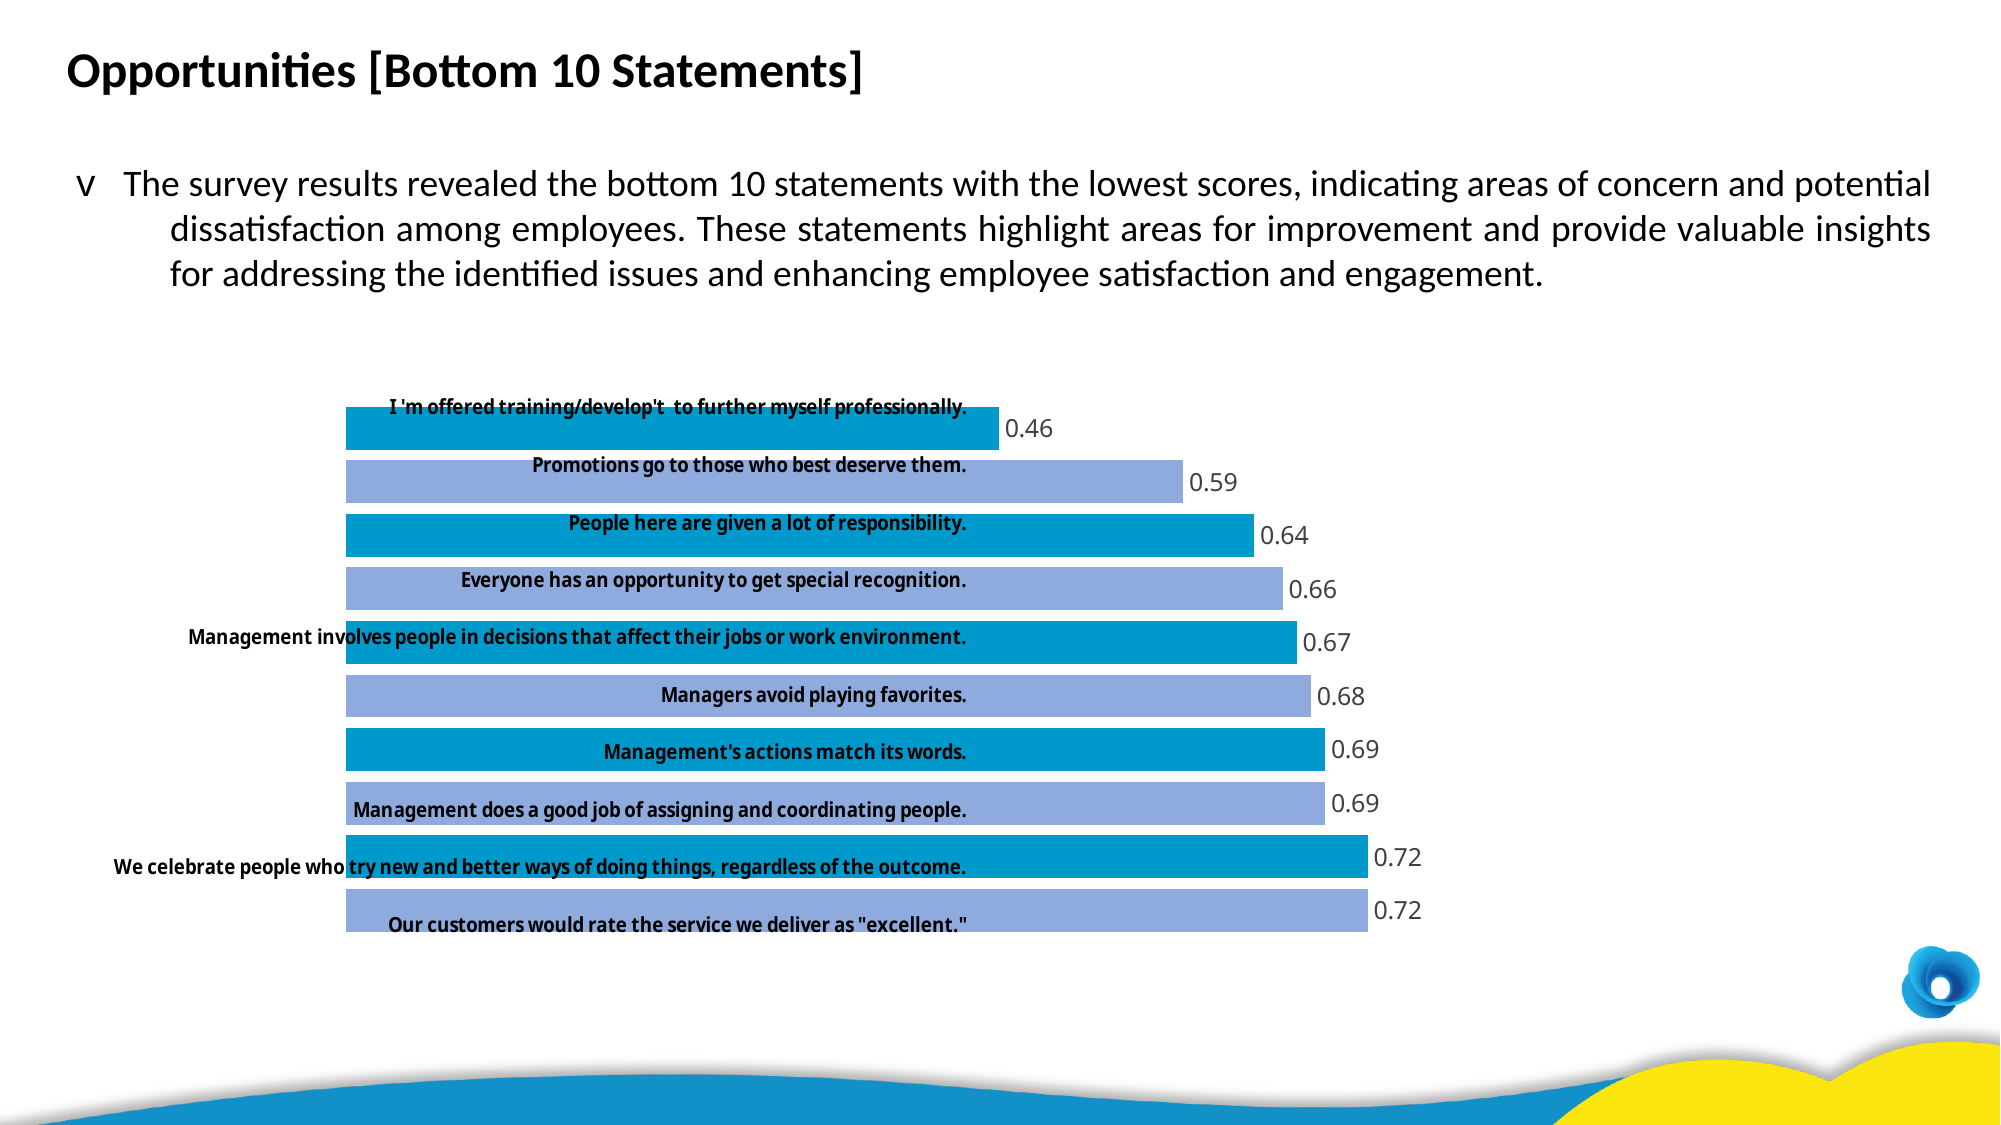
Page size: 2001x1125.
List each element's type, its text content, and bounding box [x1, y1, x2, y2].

text_box Opportunities [Bottom 10 Statements] [51, 29, 1786, 106]
text_box The survey results revealed the bottom 10 statements with the lowest scores, indicating areas of concern and potential dissatisfaction among employees. These statements highlight areas for improvement and provide valuable insights for addressing the identified issues and enhancing employee satisfaction and engagement. [61, 151, 1949, 304]
chart [113, 316, 1896, 1002]
